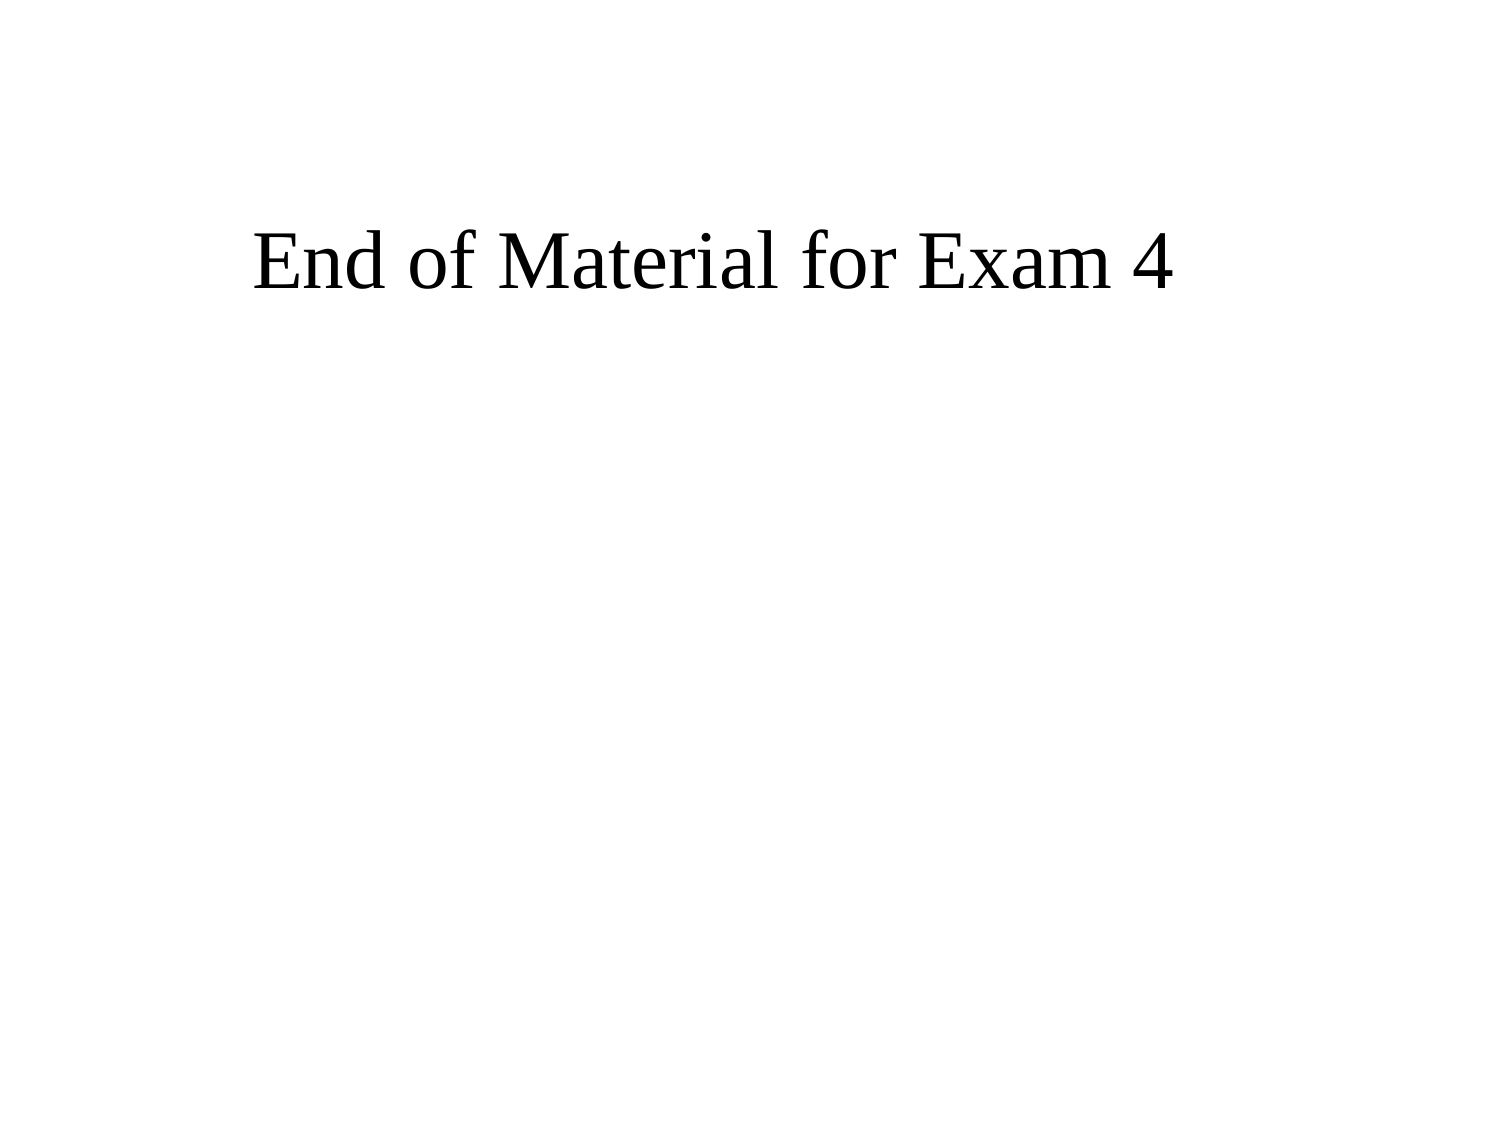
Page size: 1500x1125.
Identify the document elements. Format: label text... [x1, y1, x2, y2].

text_box End of Material for Exam 4 [237, 197, 1238, 313]
